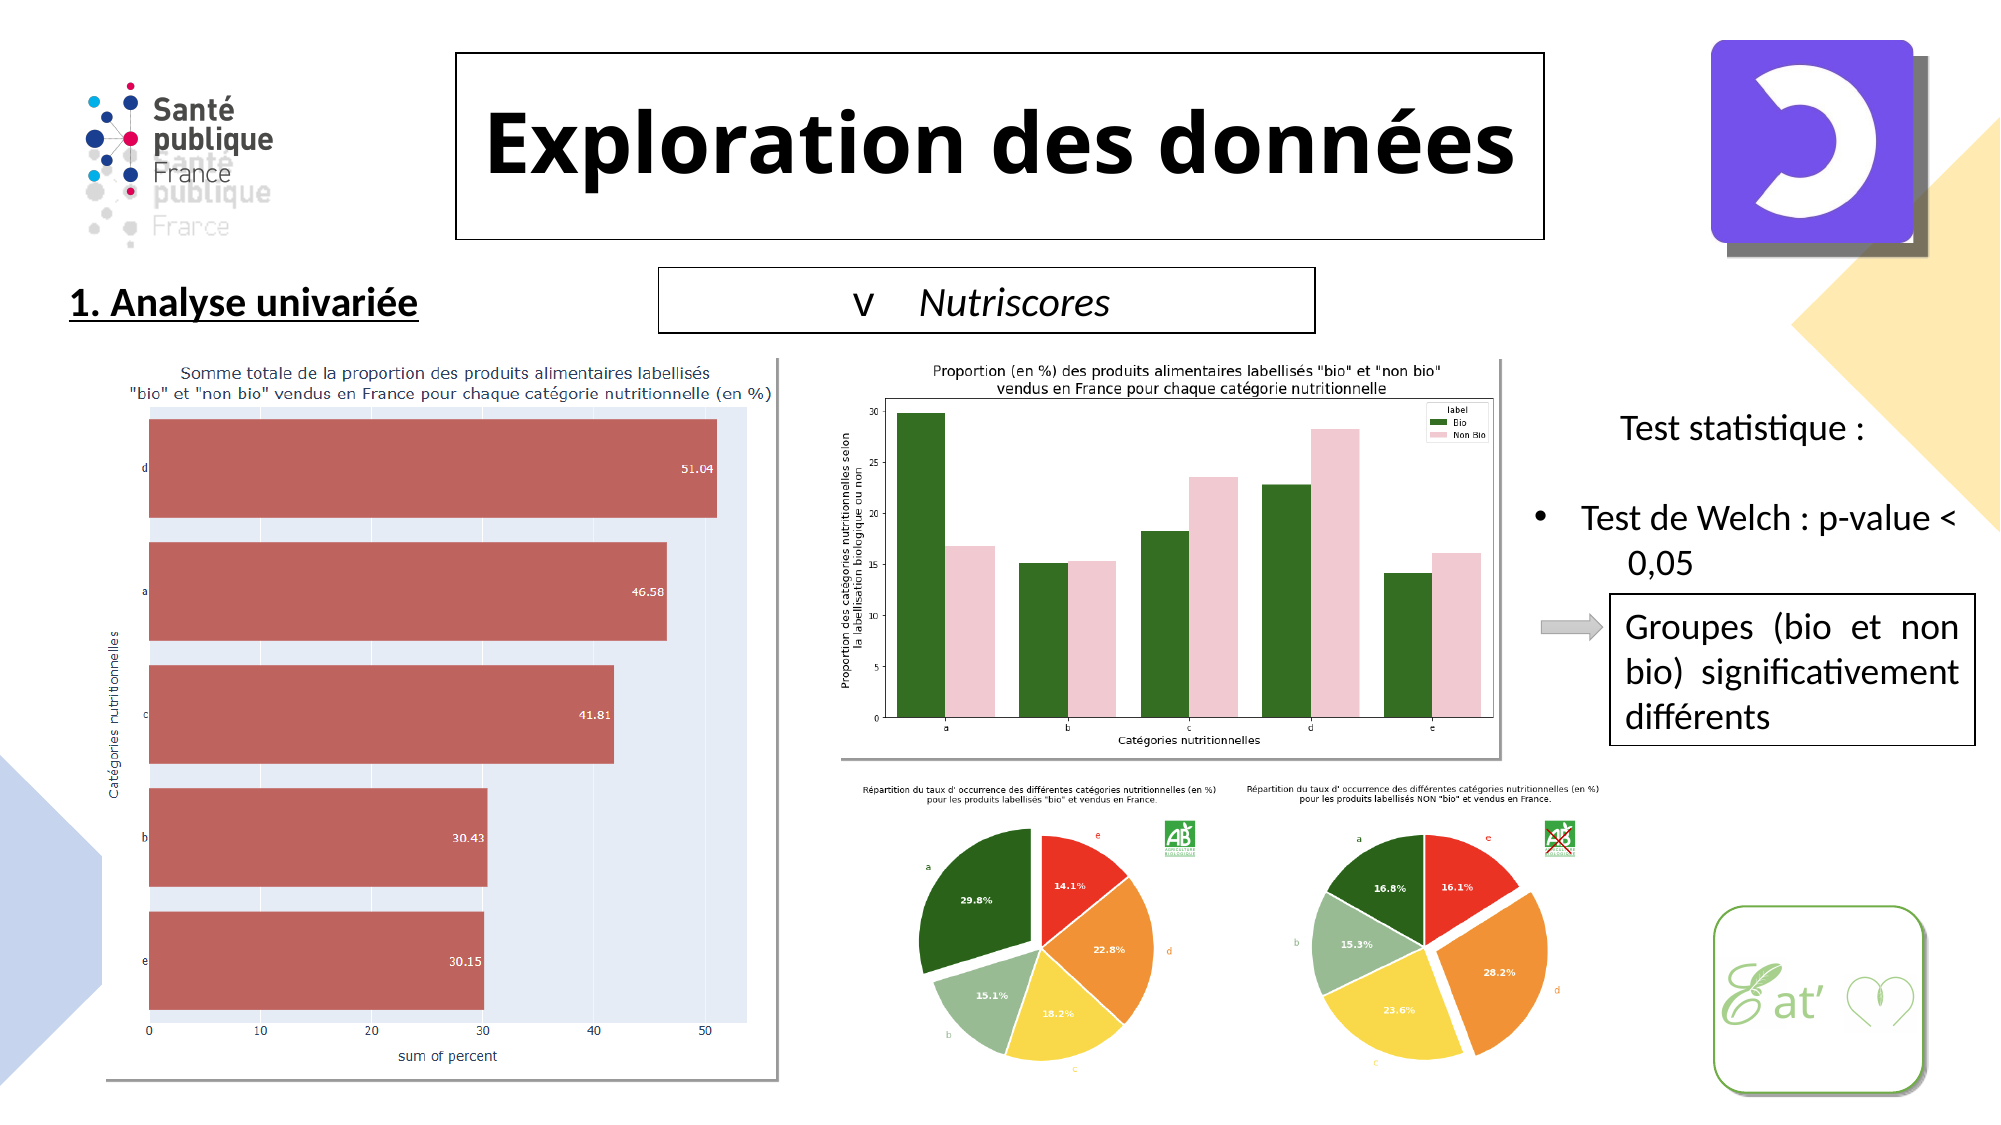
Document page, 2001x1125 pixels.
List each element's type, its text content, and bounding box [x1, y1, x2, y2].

text_box [1791, 116, 2000, 533]
text_box Test statistique : Test de Welch : p-value < 0,05 [1519, 395, 1976, 593]
picture [102, 354, 776, 1079]
picture [1236, 780, 1606, 1079]
picture [1711, 40, 1914, 243]
text_box Groupes (bio et non bio) significativement différents [1609, 594, 1976, 746]
text_box [1541, 614, 1603, 641]
title Exploration des données [455, 53, 1544, 240]
picture [1844, 974, 1917, 1033]
text_box [1714, 906, 1924, 1093]
text_box [0, 754, 102, 1086]
picture [836, 355, 1499, 759]
text_box at’ [1757, 965, 1874, 1036]
picture [854, 778, 1221, 1084]
text_box Nutriscores [658, 267, 1315, 334]
picture [83, 46, 323, 237]
picture [1716, 957, 1787, 1029]
text_box 1. Analyse univariée [53, 267, 658, 334]
